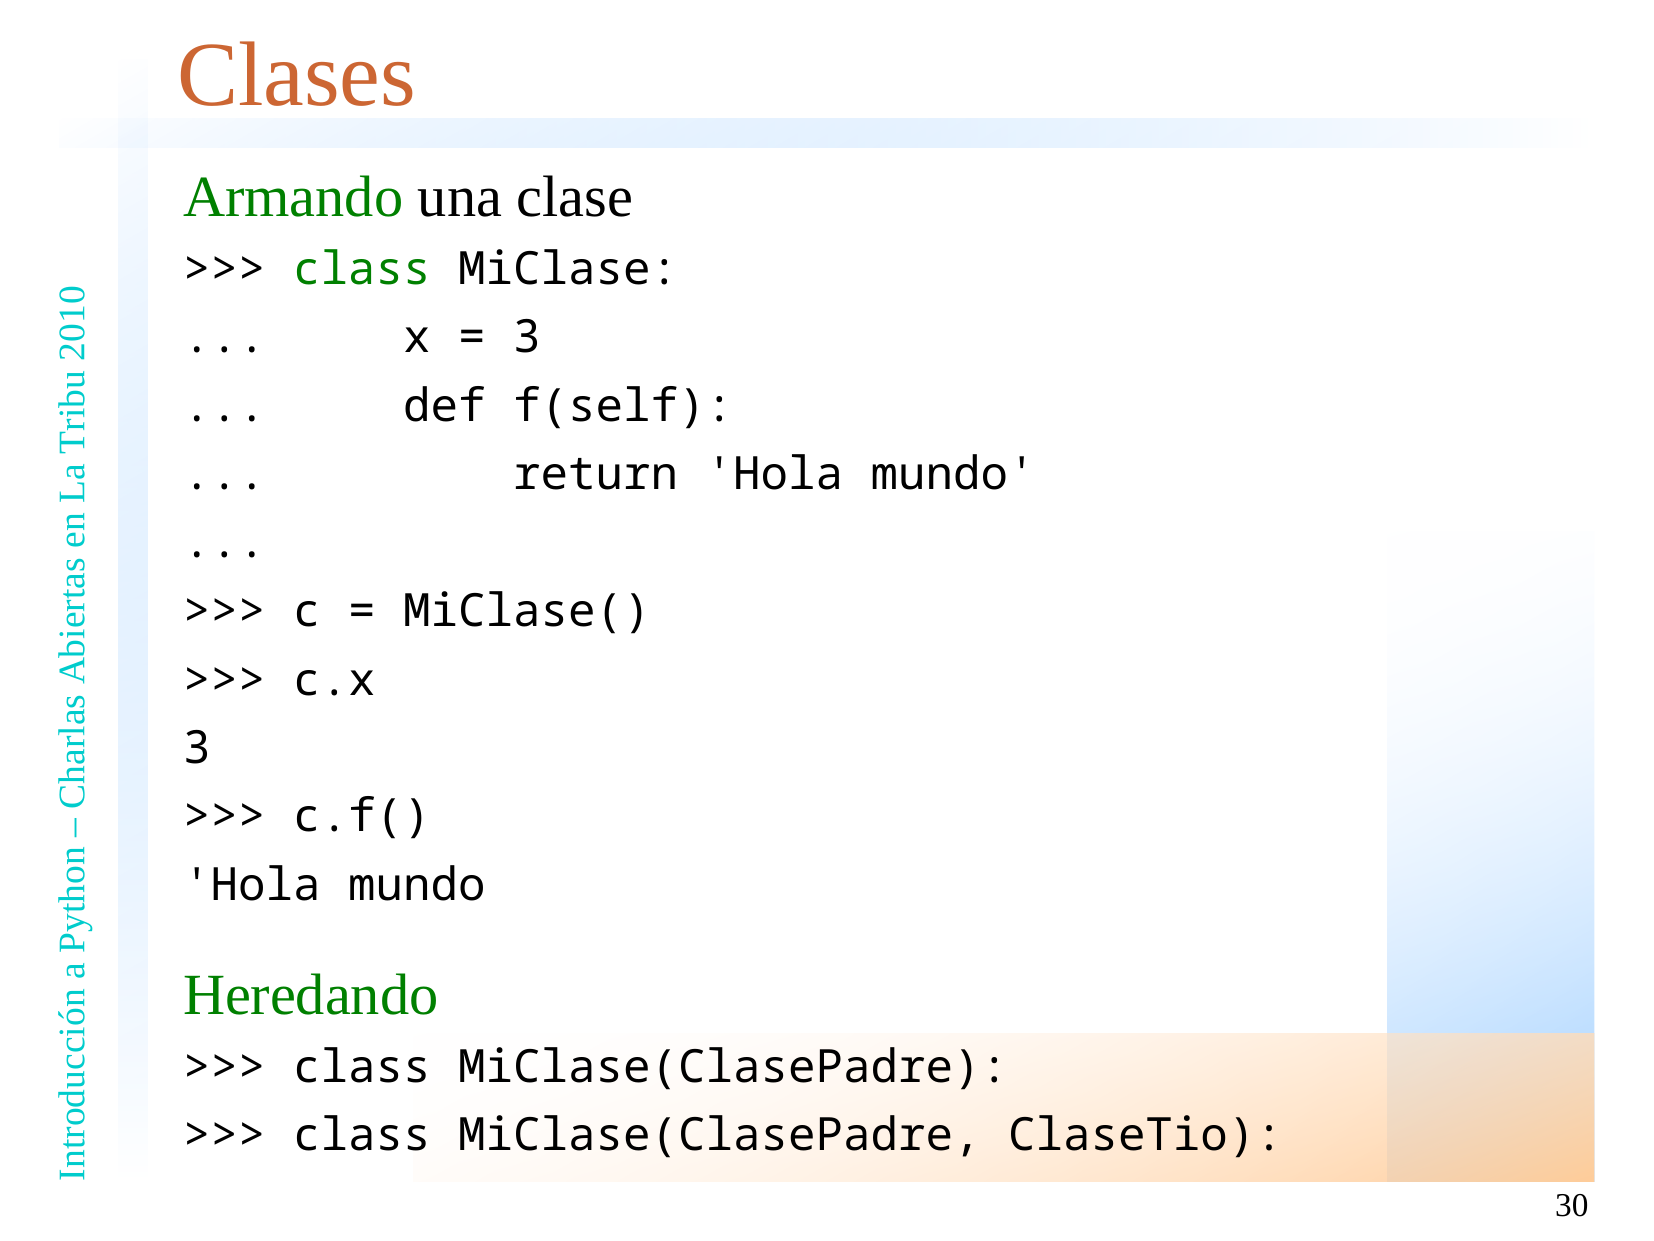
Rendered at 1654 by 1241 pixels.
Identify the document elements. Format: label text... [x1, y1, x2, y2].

title Clases [177, 0, 1595, 147]
text_box Armando una clase >>> class MiClase: ... x = 3 ... def f(self): ... return 'Hola mundo' ... >>> c = MiClase() >>> c.x 3 >>> c.f() 'Hola mundo Heredando >>> class MiClase(ClasePadre): >>> class MiClase(ClasePadre, ClaseTio): [147, 147, 1595, 1182]
